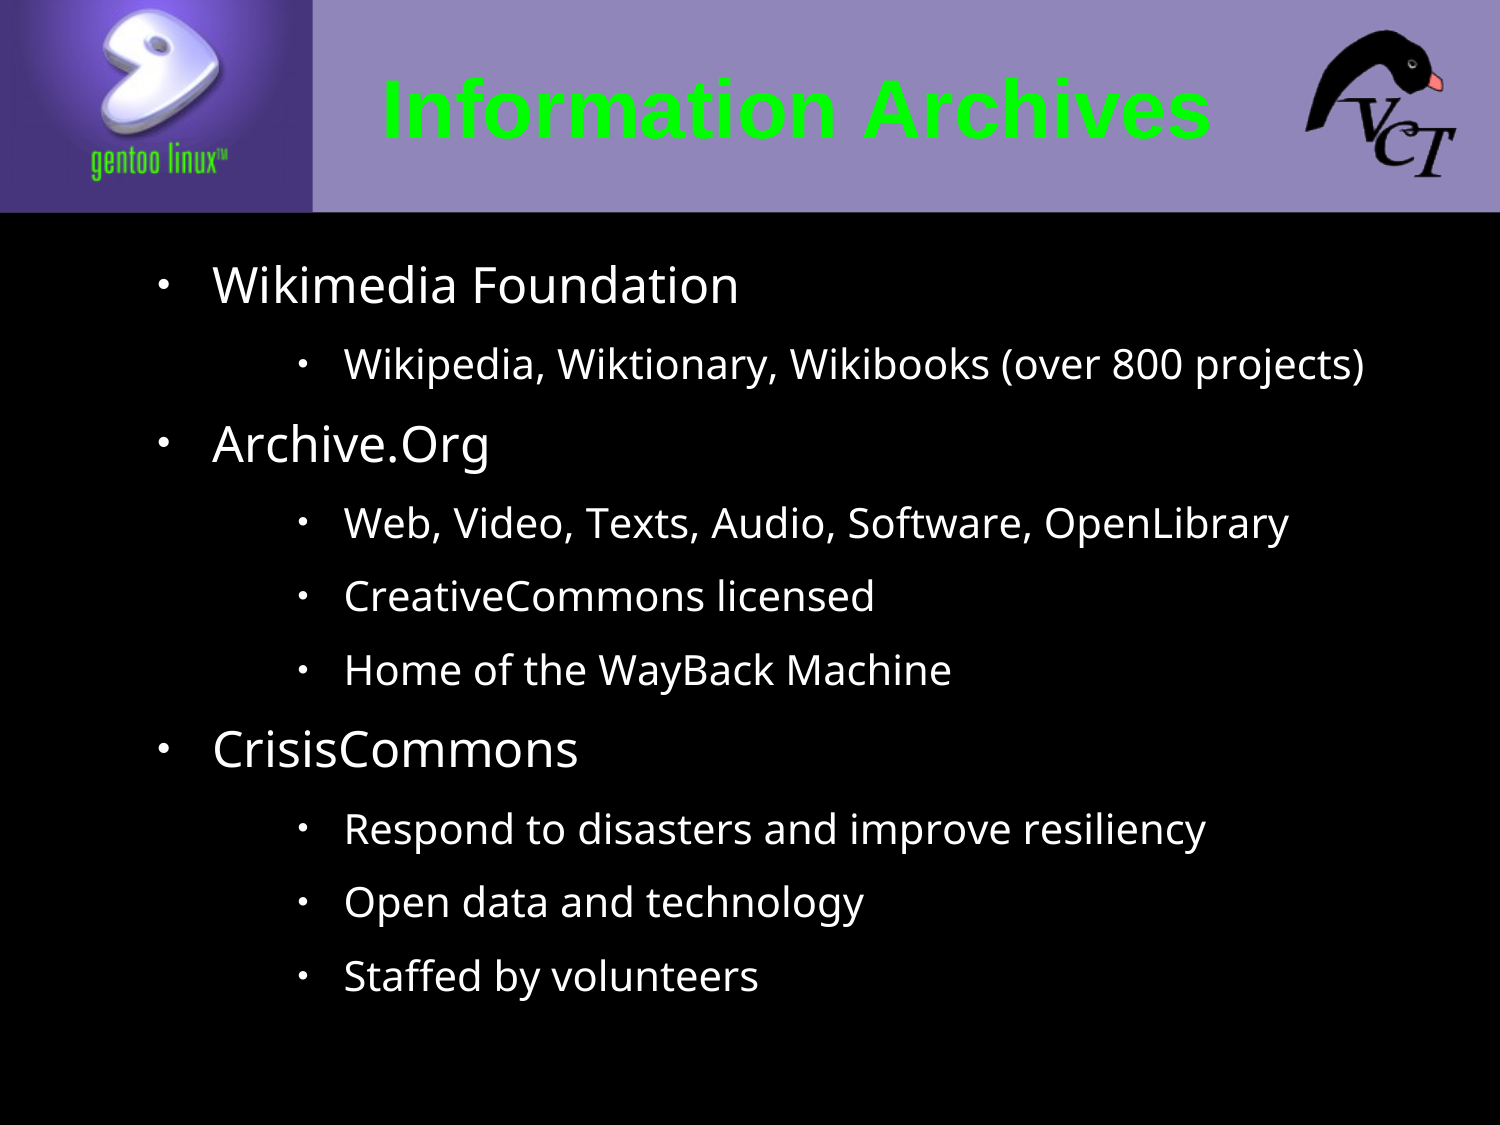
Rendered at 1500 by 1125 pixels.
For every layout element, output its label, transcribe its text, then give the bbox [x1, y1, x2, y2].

title Information Archives [324, 12, 1271, 201]
list Wikimedia Foundation Wikipedia, Wiktionary, Wikibooks (over 800 projects) Archive.Org Web, Video, Texts, Audio, Software, OpenLibrary CreativeCommons licensed Home of the WayBack Machine CrisisCommons Respond to disasters and improve resiliency Open data and technology Staffed by volunteers [99, 249, 1388, 1081]
picture [1292, 21, 1471, 189]
picture [0, 0, 302, 184]
